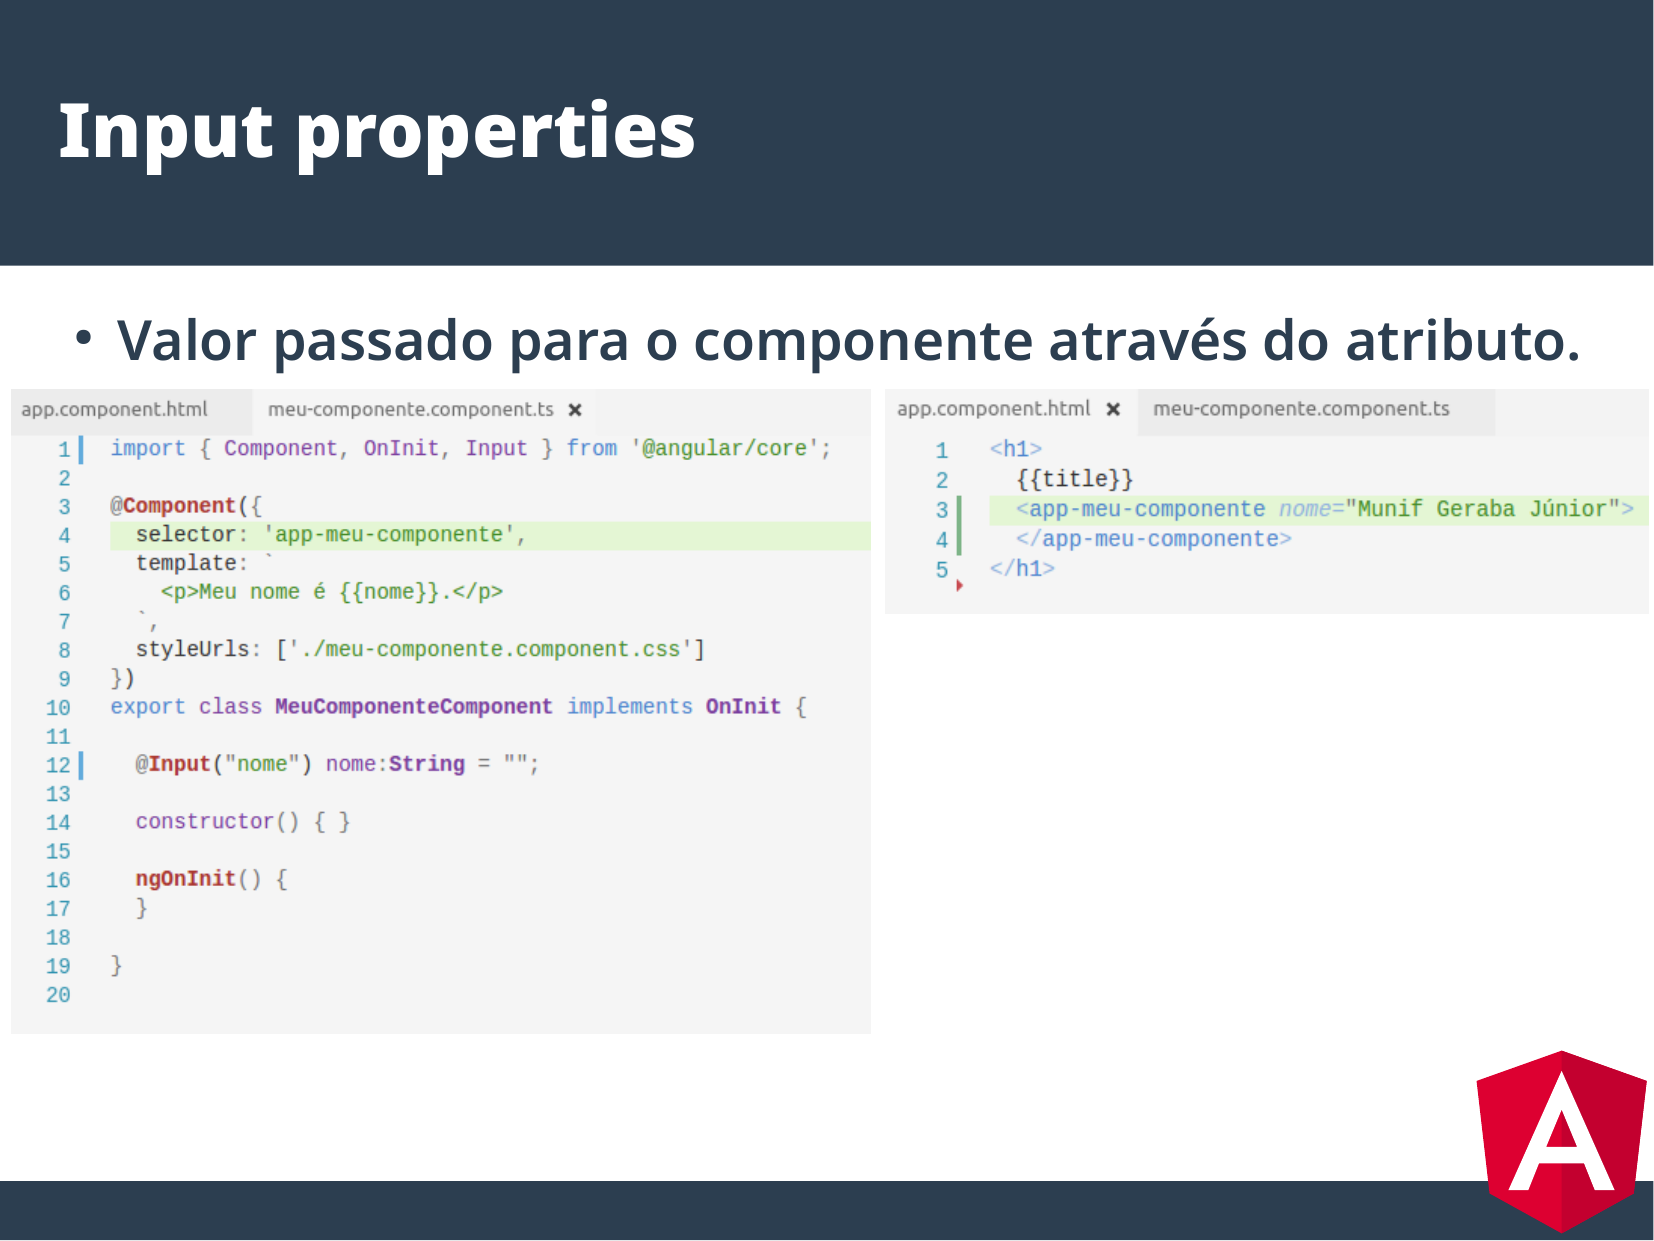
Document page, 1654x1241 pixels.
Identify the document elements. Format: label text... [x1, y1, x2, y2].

picture [1446, 1022, 1654, 1241]
list Valor passado para o componente através do atributo. [59, 301, 1595, 378]
title Input properties [59, 49, 1595, 207]
picture [885, 389, 1649, 614]
picture [11, 389, 871, 1034]
